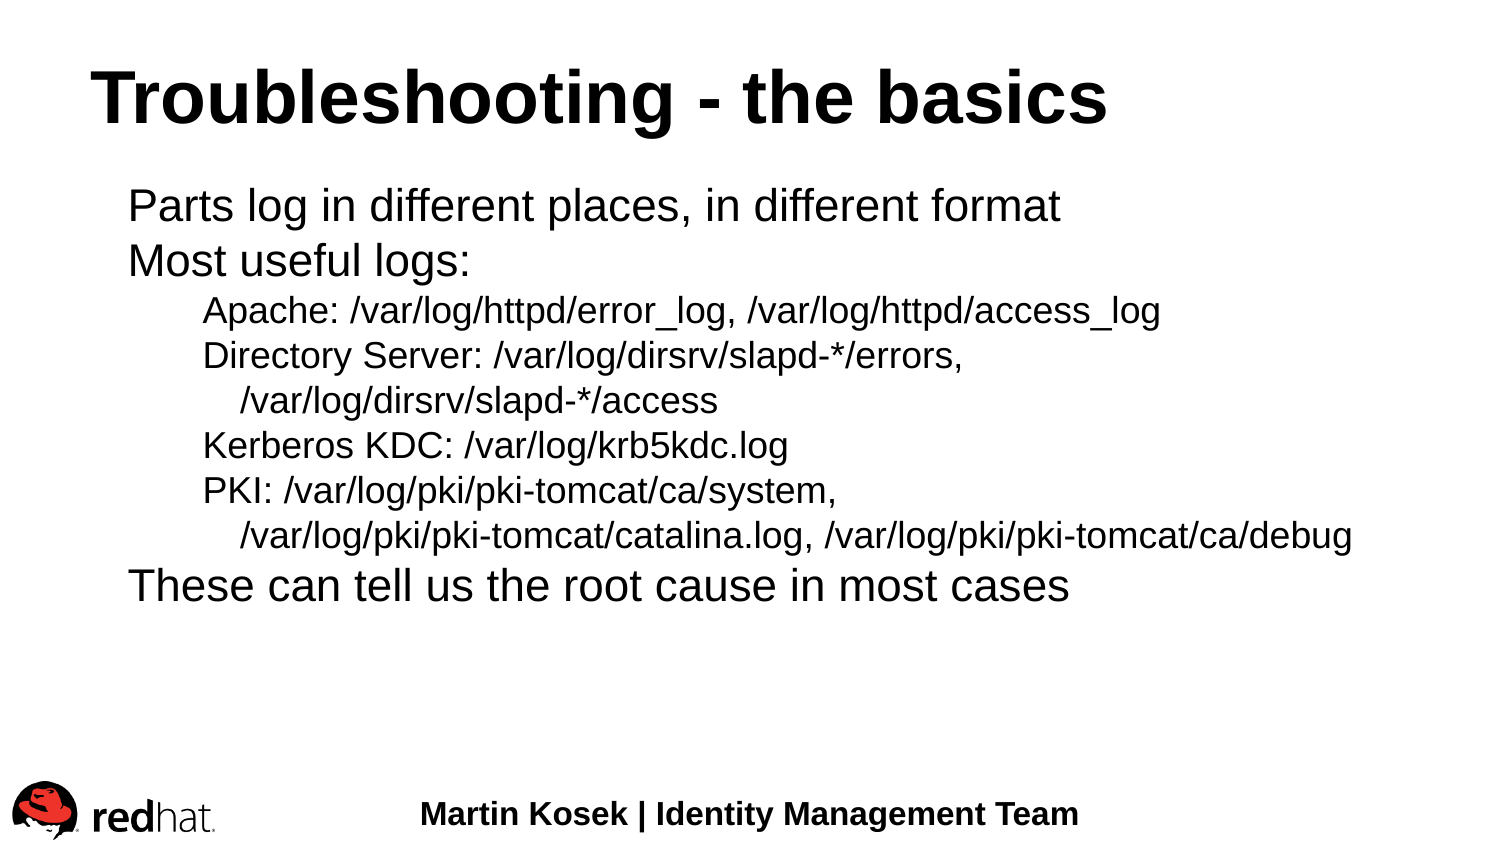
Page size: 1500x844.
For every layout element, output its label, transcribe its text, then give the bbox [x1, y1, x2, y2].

list Parts log in different places, in different format Most useful logs: Apache: /var/log/httpd/error_log, /var/log/httpd/access_log Directory Server: /var/log/dirsrv/slapd-*/errors, /var/log/dirsrv/slapd-*/access Kerberos KDC: /var/log/krb5kdc.log PKI: /var/log/pki/pki-tomcat/ca/system, /var/log/pki/pki-tomcat/catalina.log, /var/log/pki/pki-tomcat/ca/debug These can tell us the root cause in most cases [75, 160, 1425, 780]
title Troubleshooting - the basics [75, 12, 1425, 154]
picture [12, 781, 215, 844]
